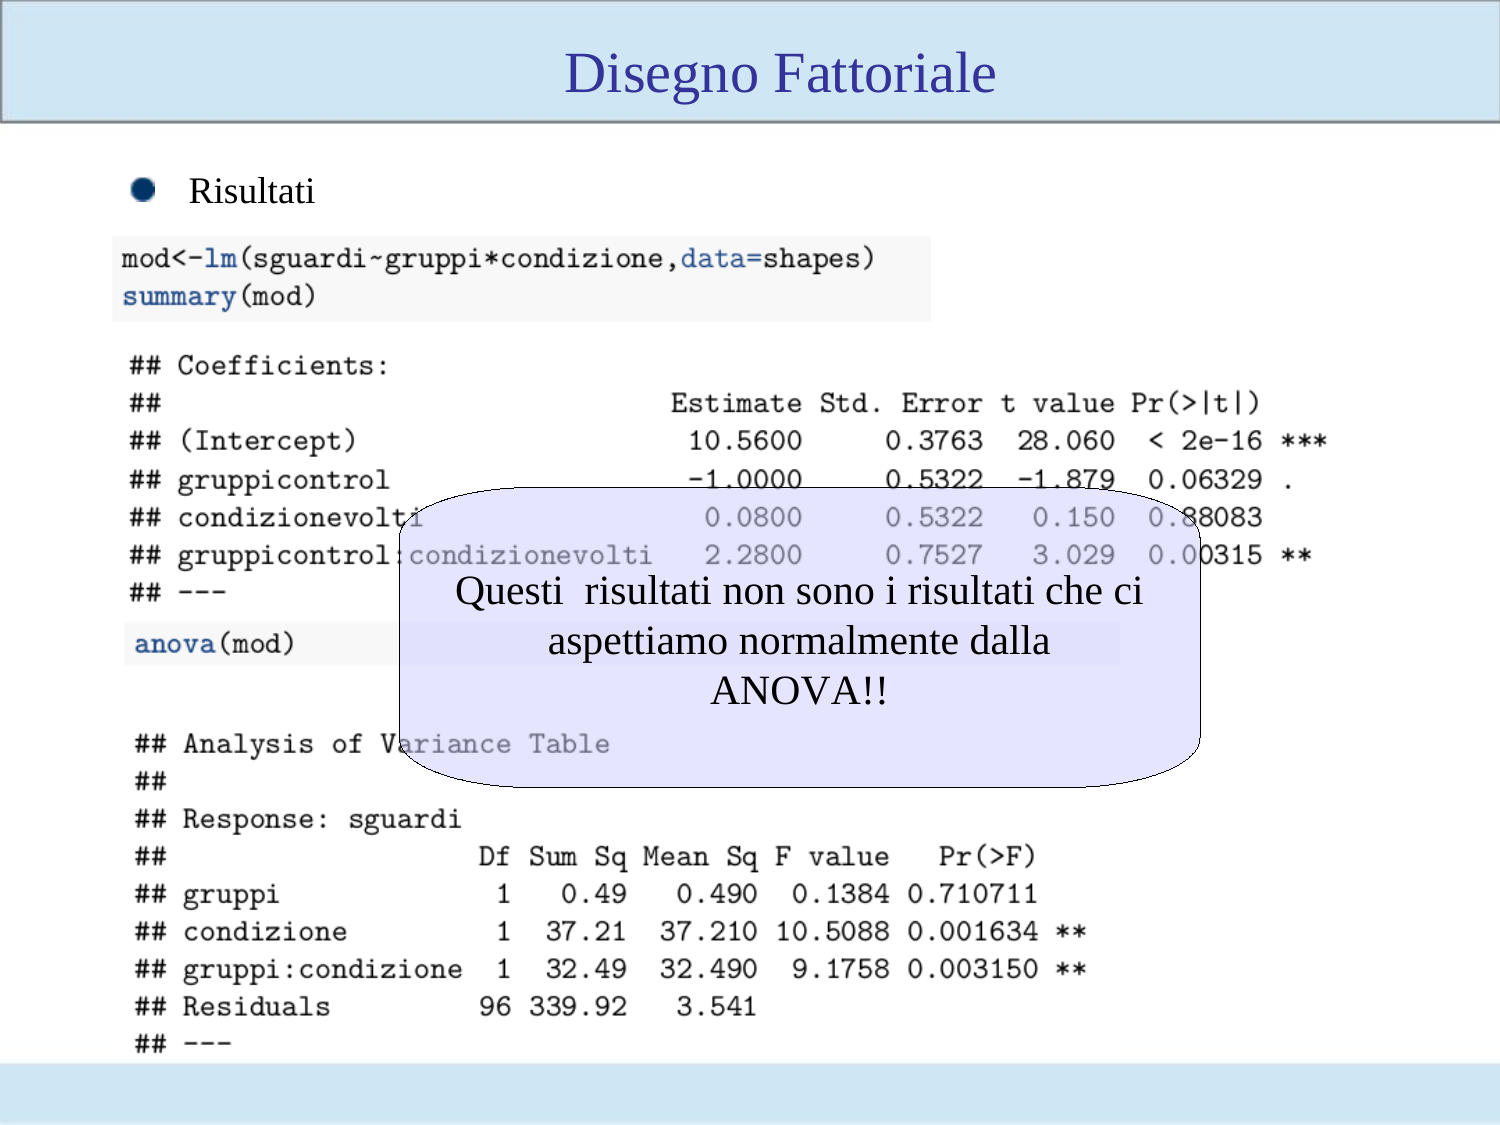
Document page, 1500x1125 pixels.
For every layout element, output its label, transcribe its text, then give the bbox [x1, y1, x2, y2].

text_box Risultati [112, 157, 1476, 219]
picture [0, 0, 1500, 1125]
title Disegno Fattoriale [249, 21, 1313, 117]
text_box Questi risultati non sono i risultati che ci aspettiamo normalmente dalla ANOVA!! [399, 487, 1201, 788]
